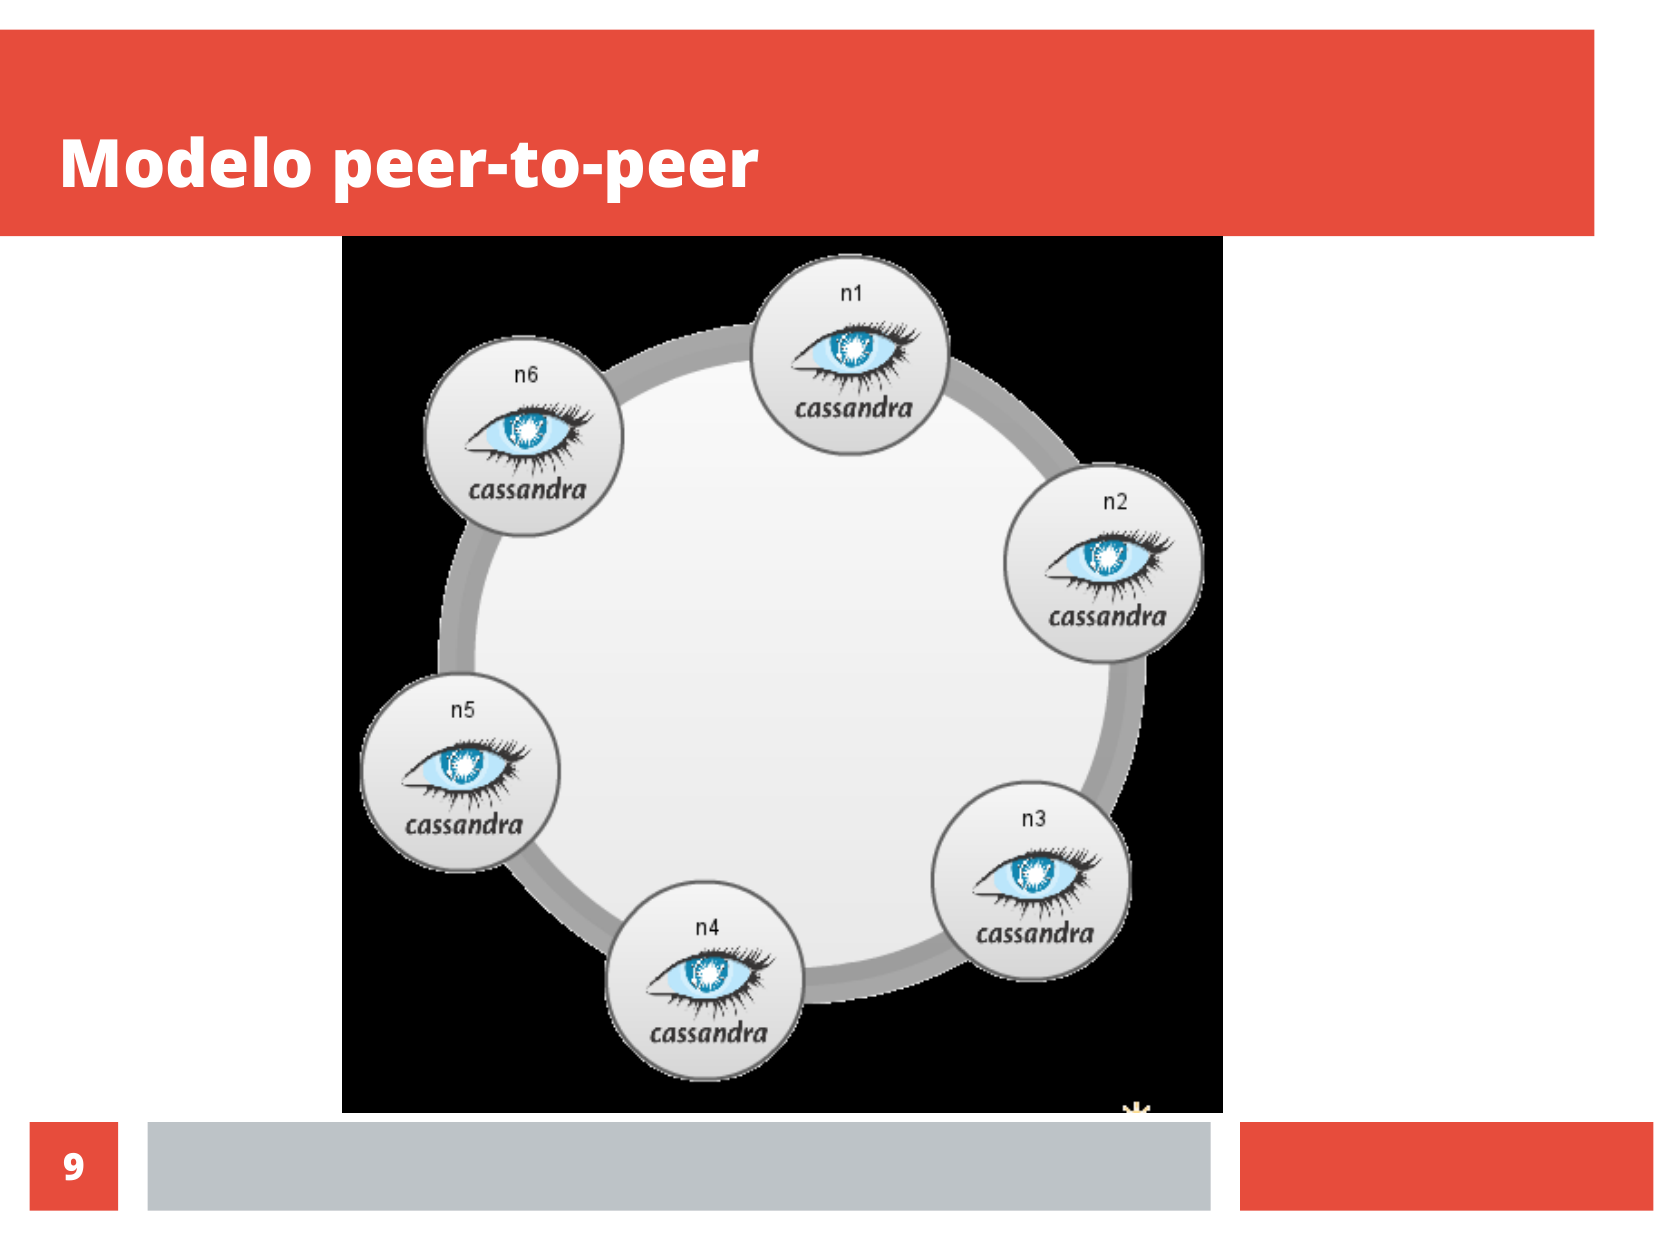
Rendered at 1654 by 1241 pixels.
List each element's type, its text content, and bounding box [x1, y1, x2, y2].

title Modelo peer-to-peer [59, 59, 1595, 207]
picture [342, 236, 1223, 1113]
